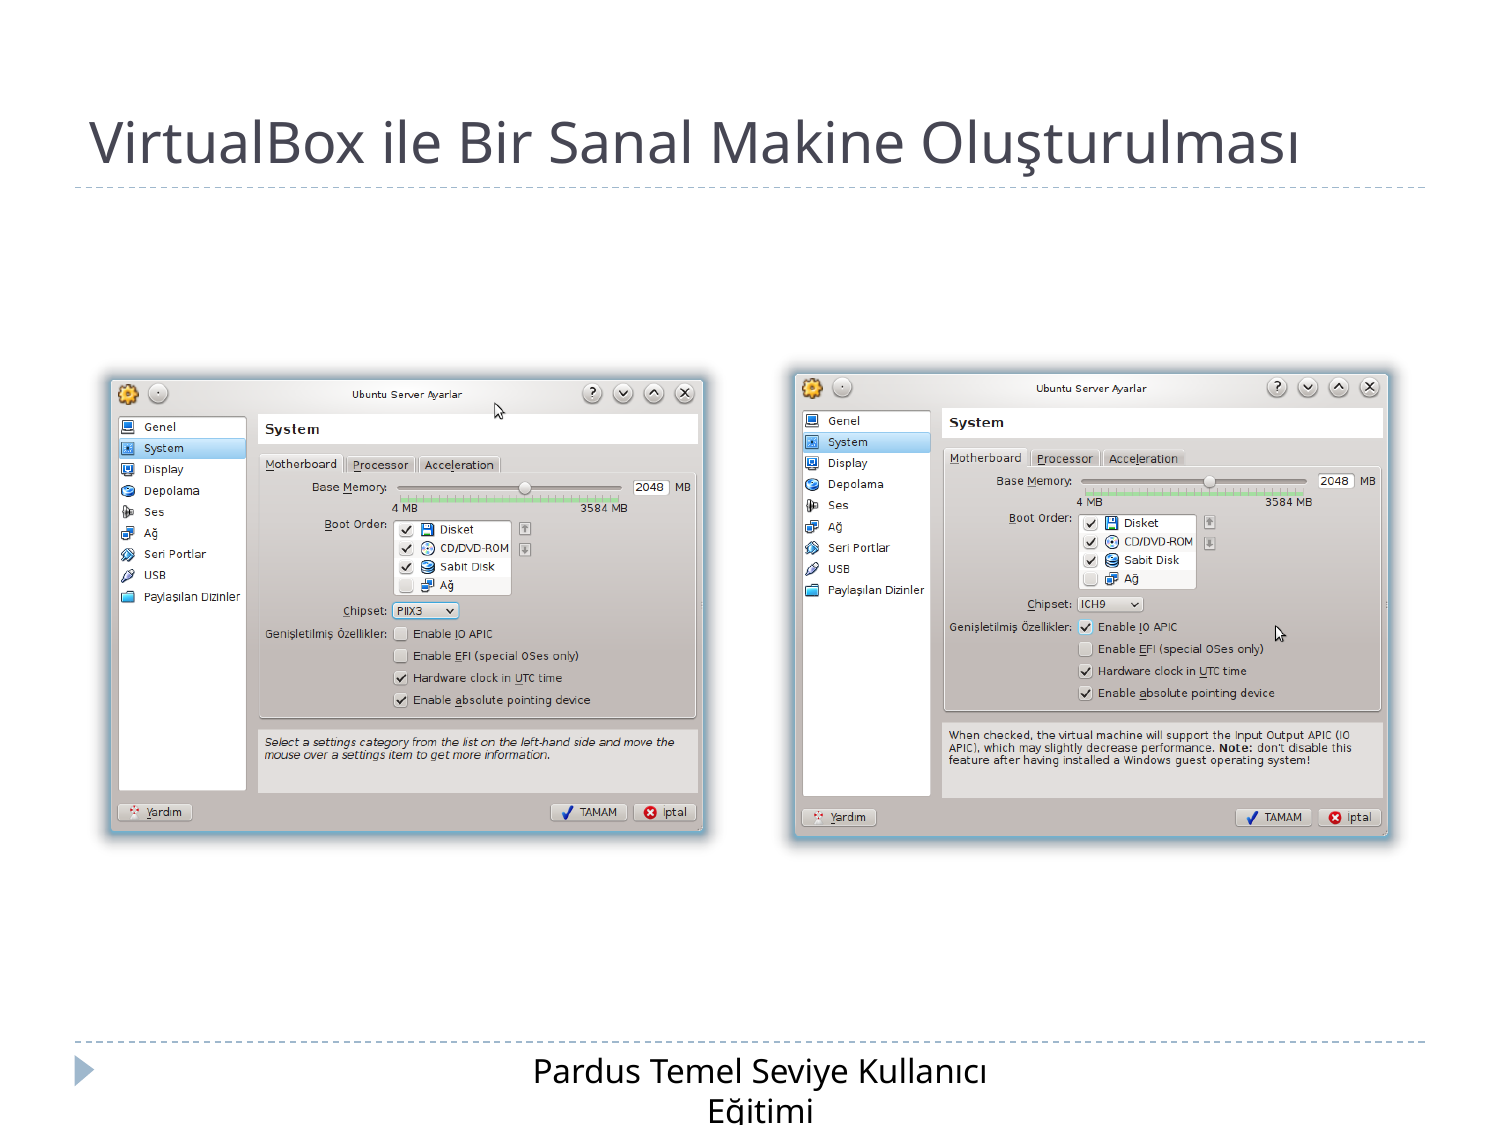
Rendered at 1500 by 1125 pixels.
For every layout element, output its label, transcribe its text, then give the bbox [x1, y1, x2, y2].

picture [75, 344, 738, 866]
title VirtualBox ile Bir Sanal Makine Oluşturulması [75, 37, 1425, 188]
picture [759, 338, 1423, 871]
